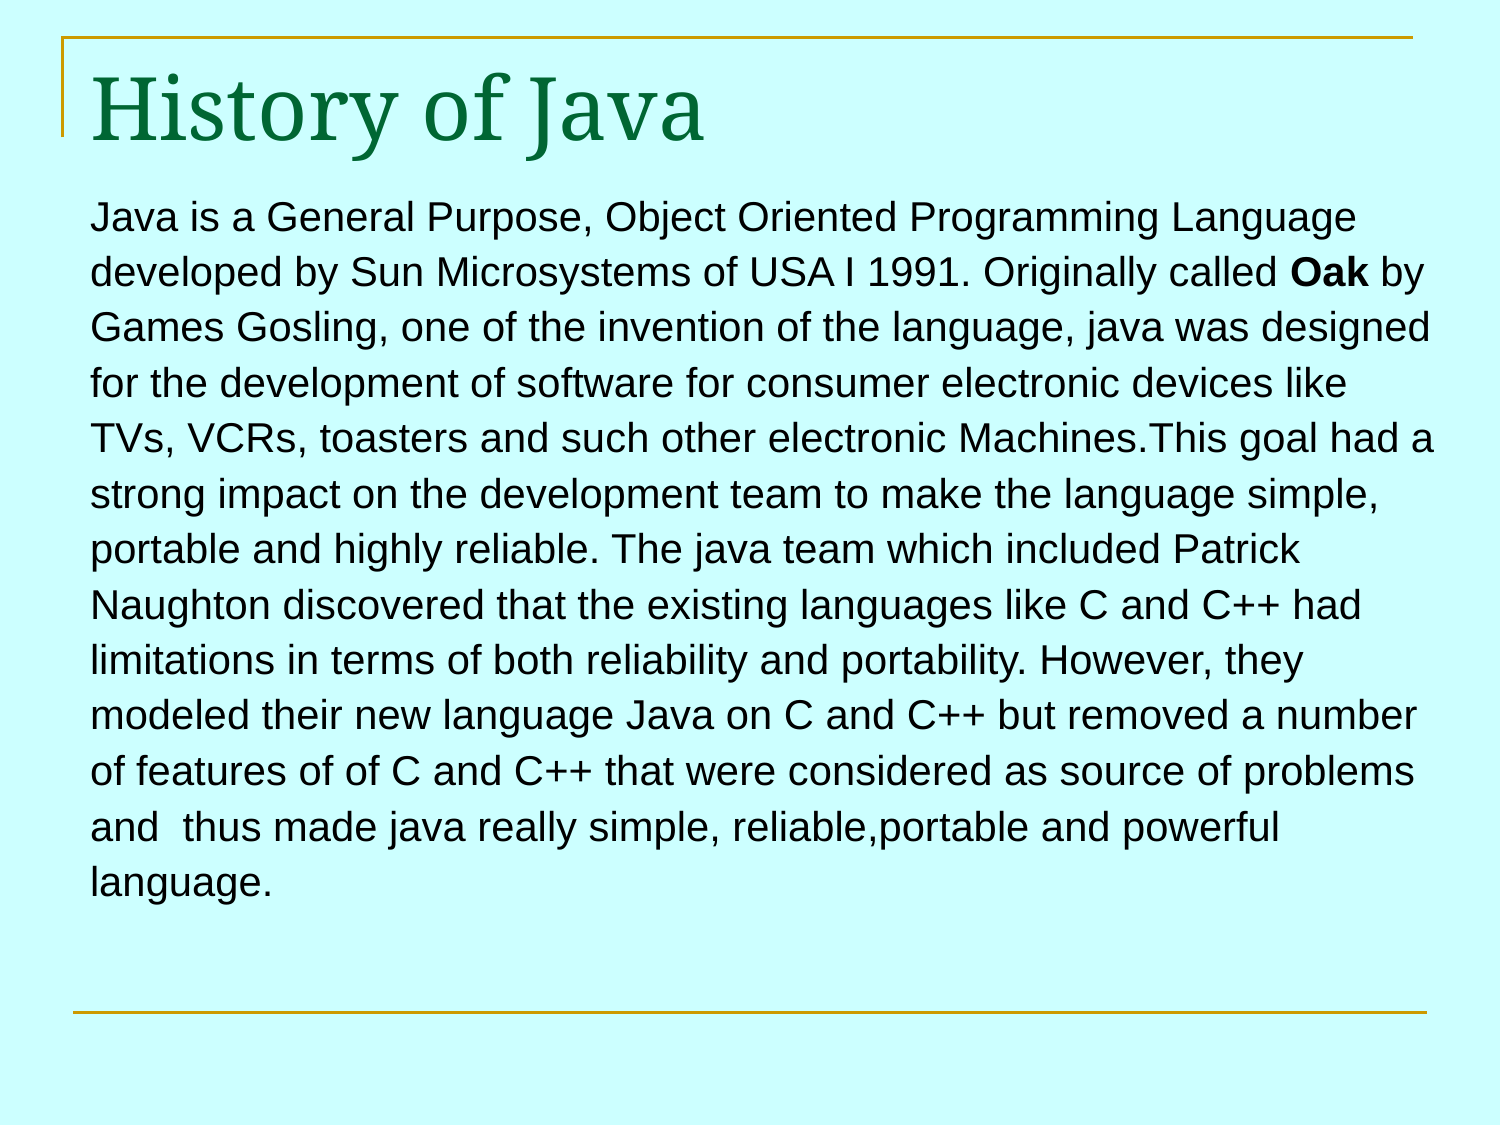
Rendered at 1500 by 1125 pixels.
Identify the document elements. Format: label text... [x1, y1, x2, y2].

title History of Java [75, 45, 1426, 187]
list Java is a General Purpose, Object Oriented Programming Language developed by Sun Microsystems of USA I 1991. Originally called Oak by Games Gosling, one of the invention of the language, java was designed for the development of software for consumer electronic devices like TVs, VCRs, toasters and such other electronic Machines.This goal had a strong impact on the development team to make the language simple, portable and highly reliable. The java team which included Patrick Naughton discovered that the existing languages like C and C++ had limitations in terms of both reliability and portability. However, they modeled their new language Java on C and C++ but removed a number of features of of C and C++ that were considered as source of problems and thus made java really simple, reliable,portable and powerful language. [74, 187, 1450, 963]
